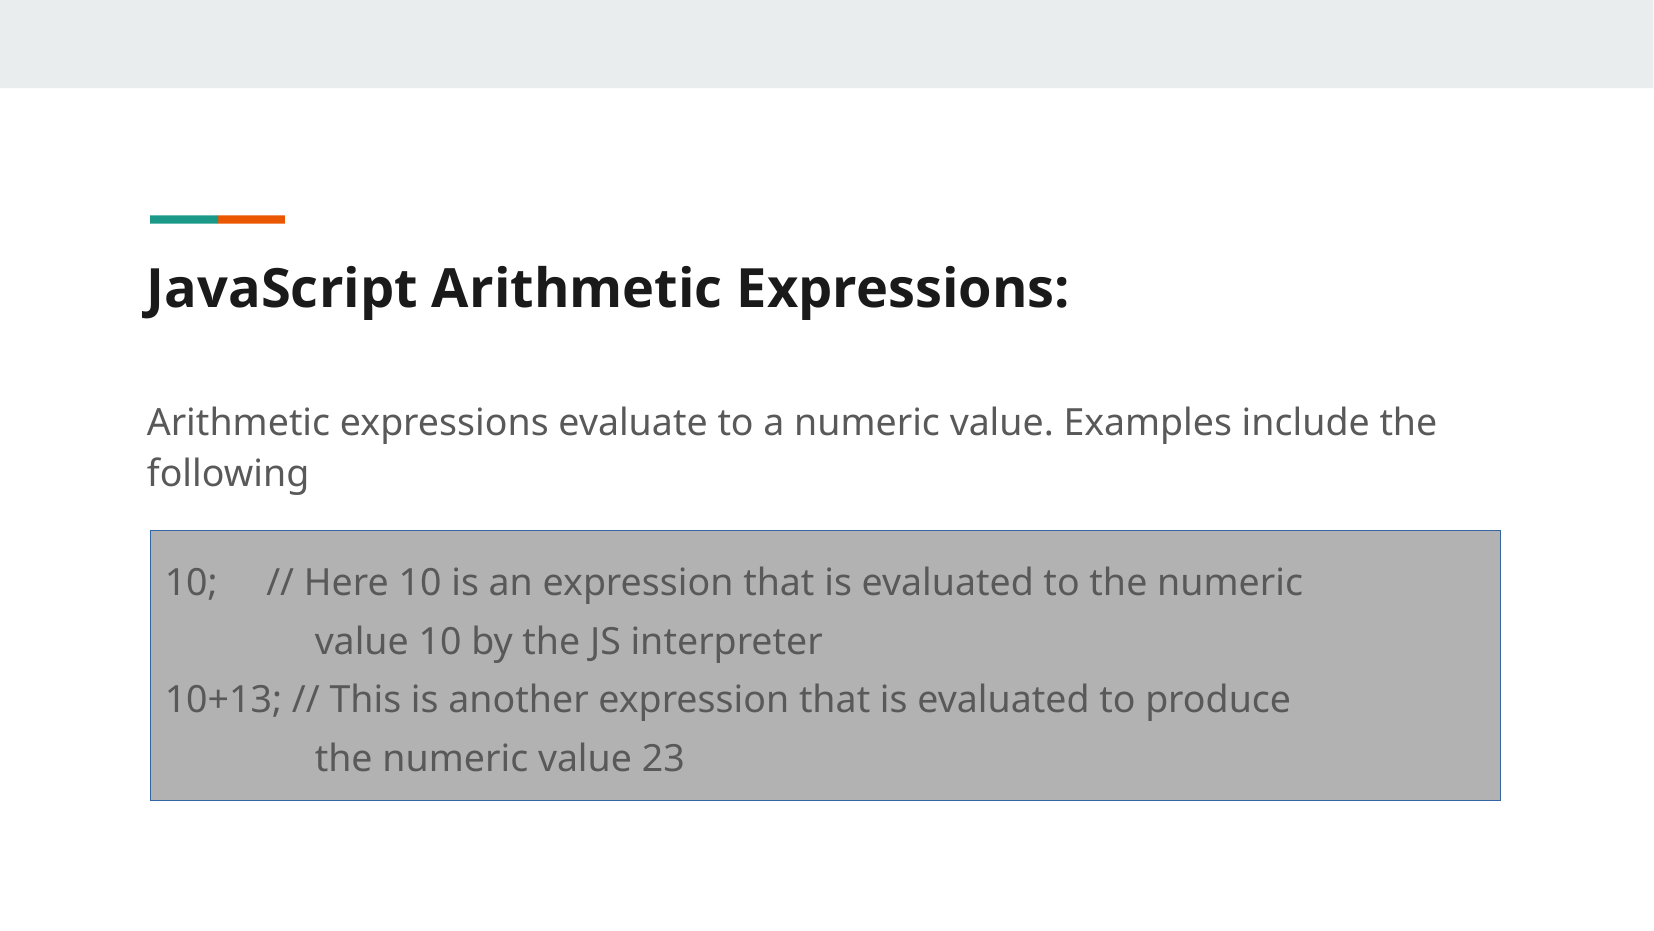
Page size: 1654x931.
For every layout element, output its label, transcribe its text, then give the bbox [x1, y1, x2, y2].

text_box Arithmetic expressions evaluate to a numeric value. Examples include the following [131, 375, 1523, 873]
text_box 10; // Here 10 is an expression that is evaluated to the numeric value 10 by the JS interpreter 10+13; // This is another expression that is evaluated to produce the numeric value 23 [150, 530, 1501, 801]
text_box JavaScript Arithmetic Expressions: [131, 238, 1523, 336]
